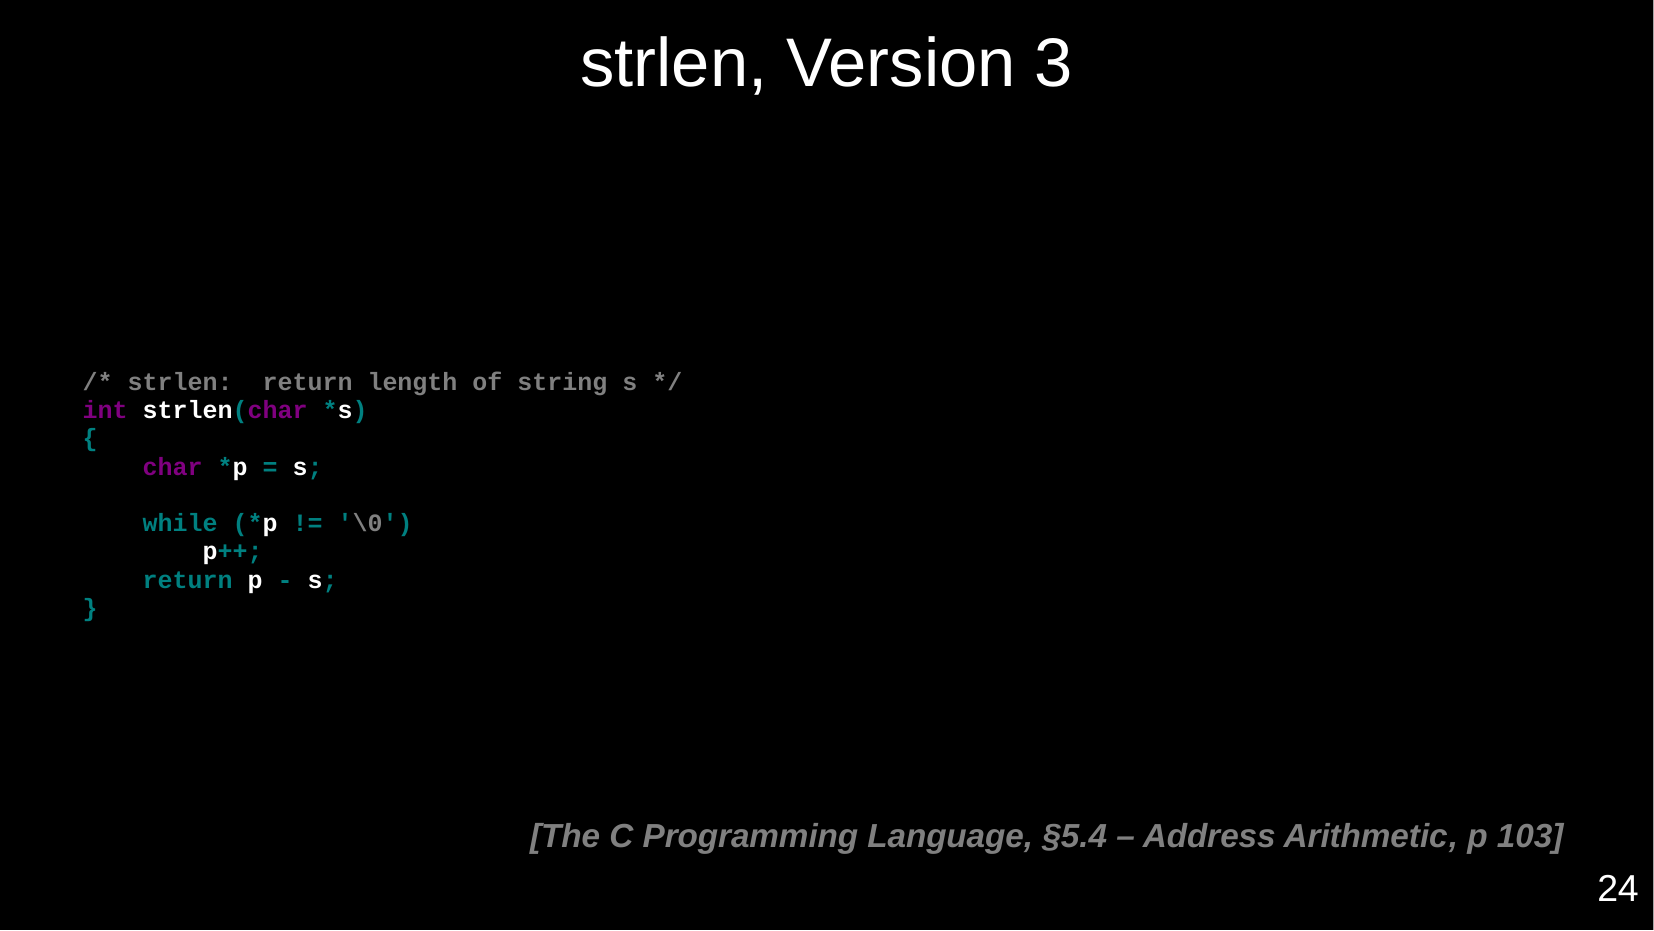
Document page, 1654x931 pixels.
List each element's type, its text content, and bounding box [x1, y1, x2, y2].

text_box <number> [1024, 860, 1654, 931]
title strlen, Version 3 [82, 4, 1571, 121]
text_box [The C Programming Language, §5.4 – Address Arithmetic, p 103] [495, 810, 1579, 862]
subtitle /* strlen: return length of string s */ int strlen(char *s) { char *p = s; while (*p != '\0') p++; return p - s; } [82, 132, 1571, 889]
